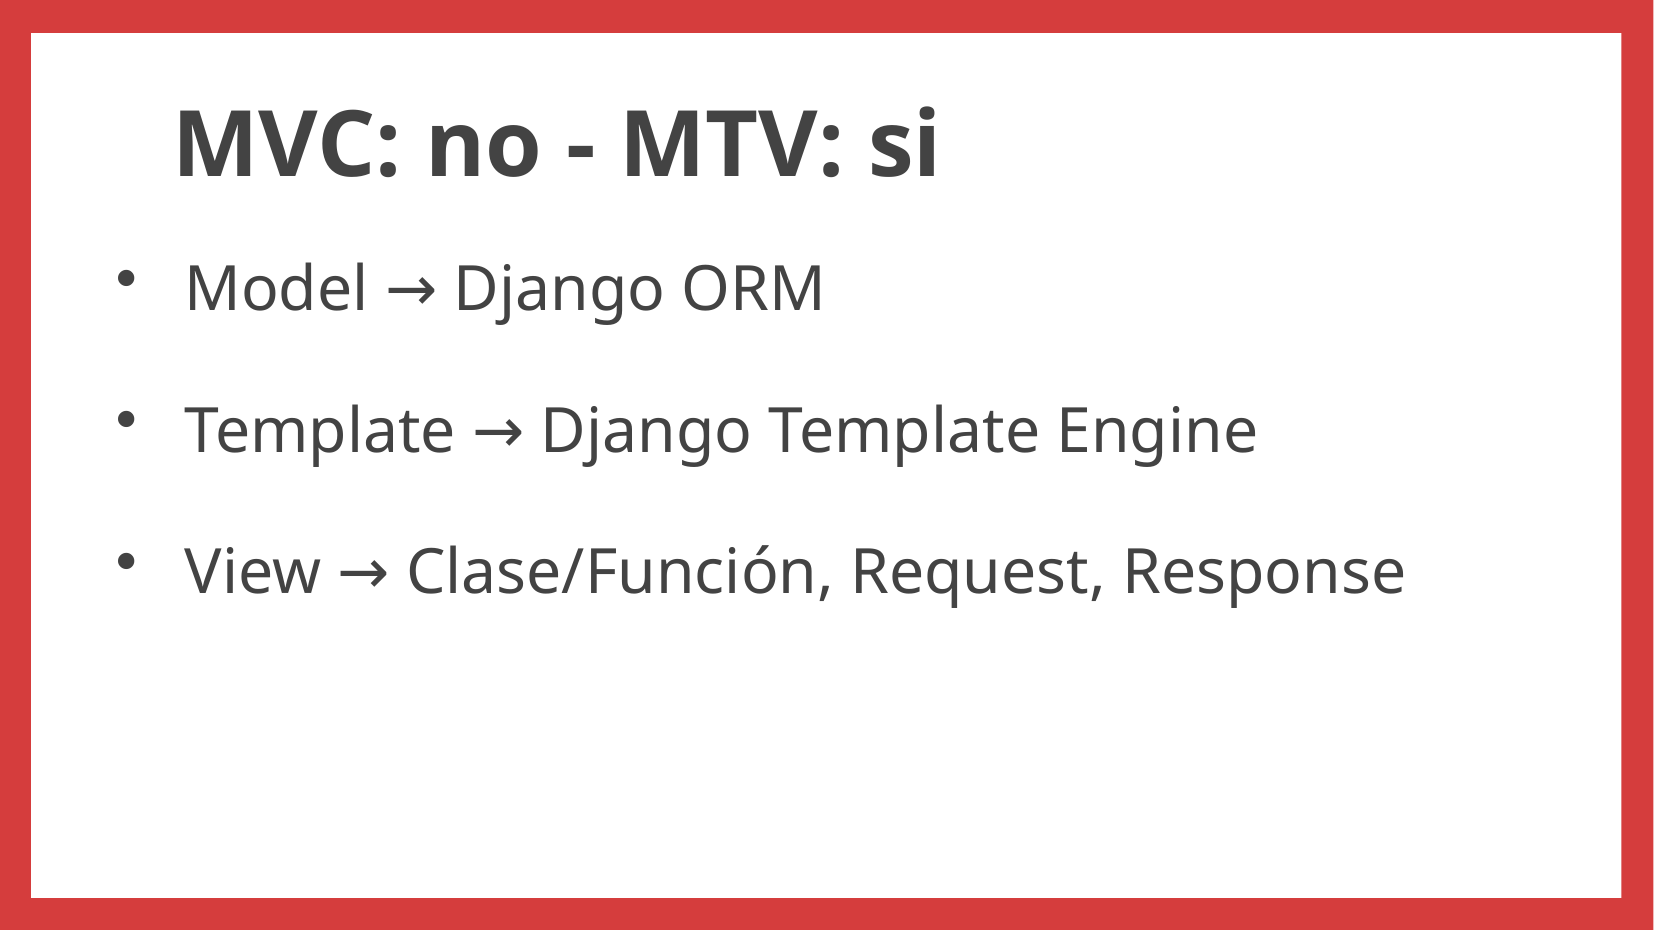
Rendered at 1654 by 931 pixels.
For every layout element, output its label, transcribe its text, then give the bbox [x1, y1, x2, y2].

title MVC: no - MTV: si [157, 54, 1497, 203]
list Model → Django ORM Template → Django Template Engine View → Clase/Función, Request, Response [94, 203, 1560, 809]
